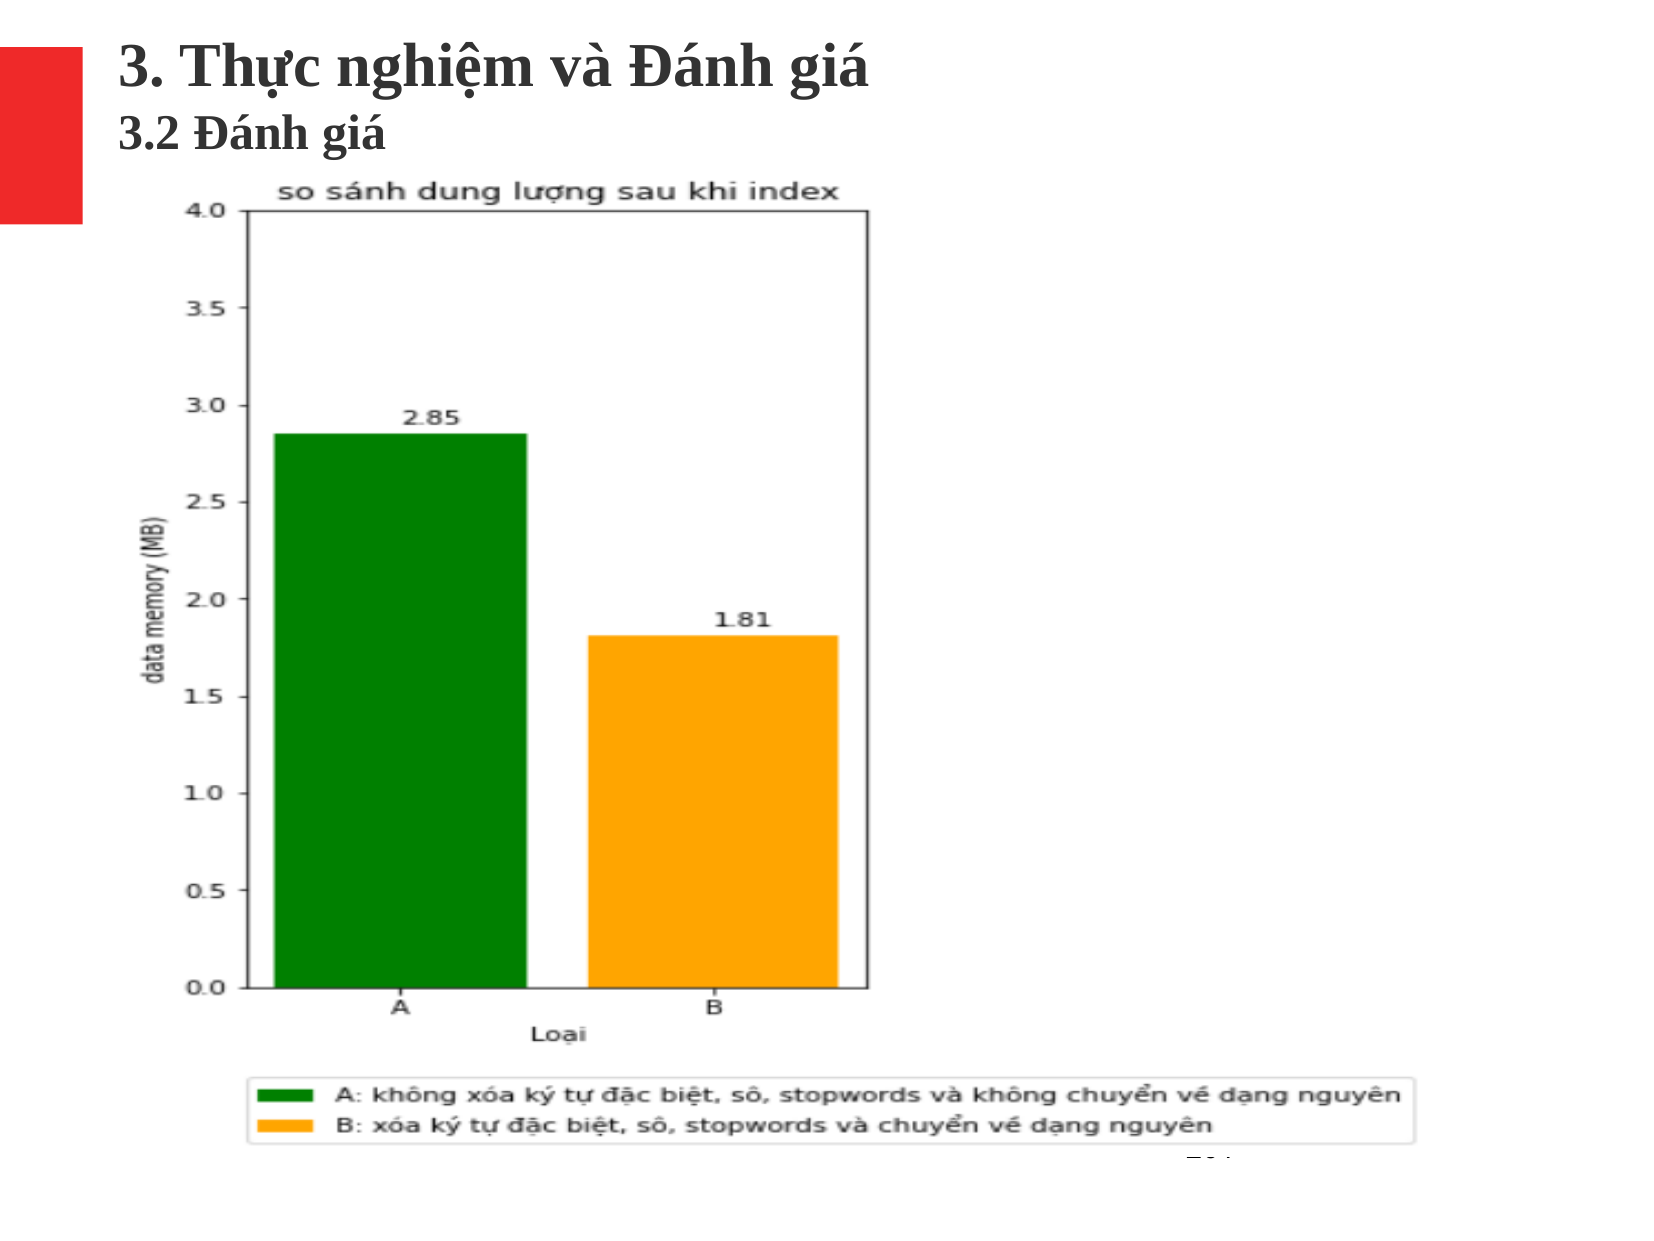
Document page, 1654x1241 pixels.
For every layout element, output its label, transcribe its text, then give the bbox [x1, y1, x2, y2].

text_box / [1185, 1129, 1571, 1216]
picture [118, 175, 1501, 1157]
text_box 3.2 Đánh giá [118, 99, 1296, 175]
text_box 3. Thực nghiệm và Đánh giá [118, 23, 1571, 100]
